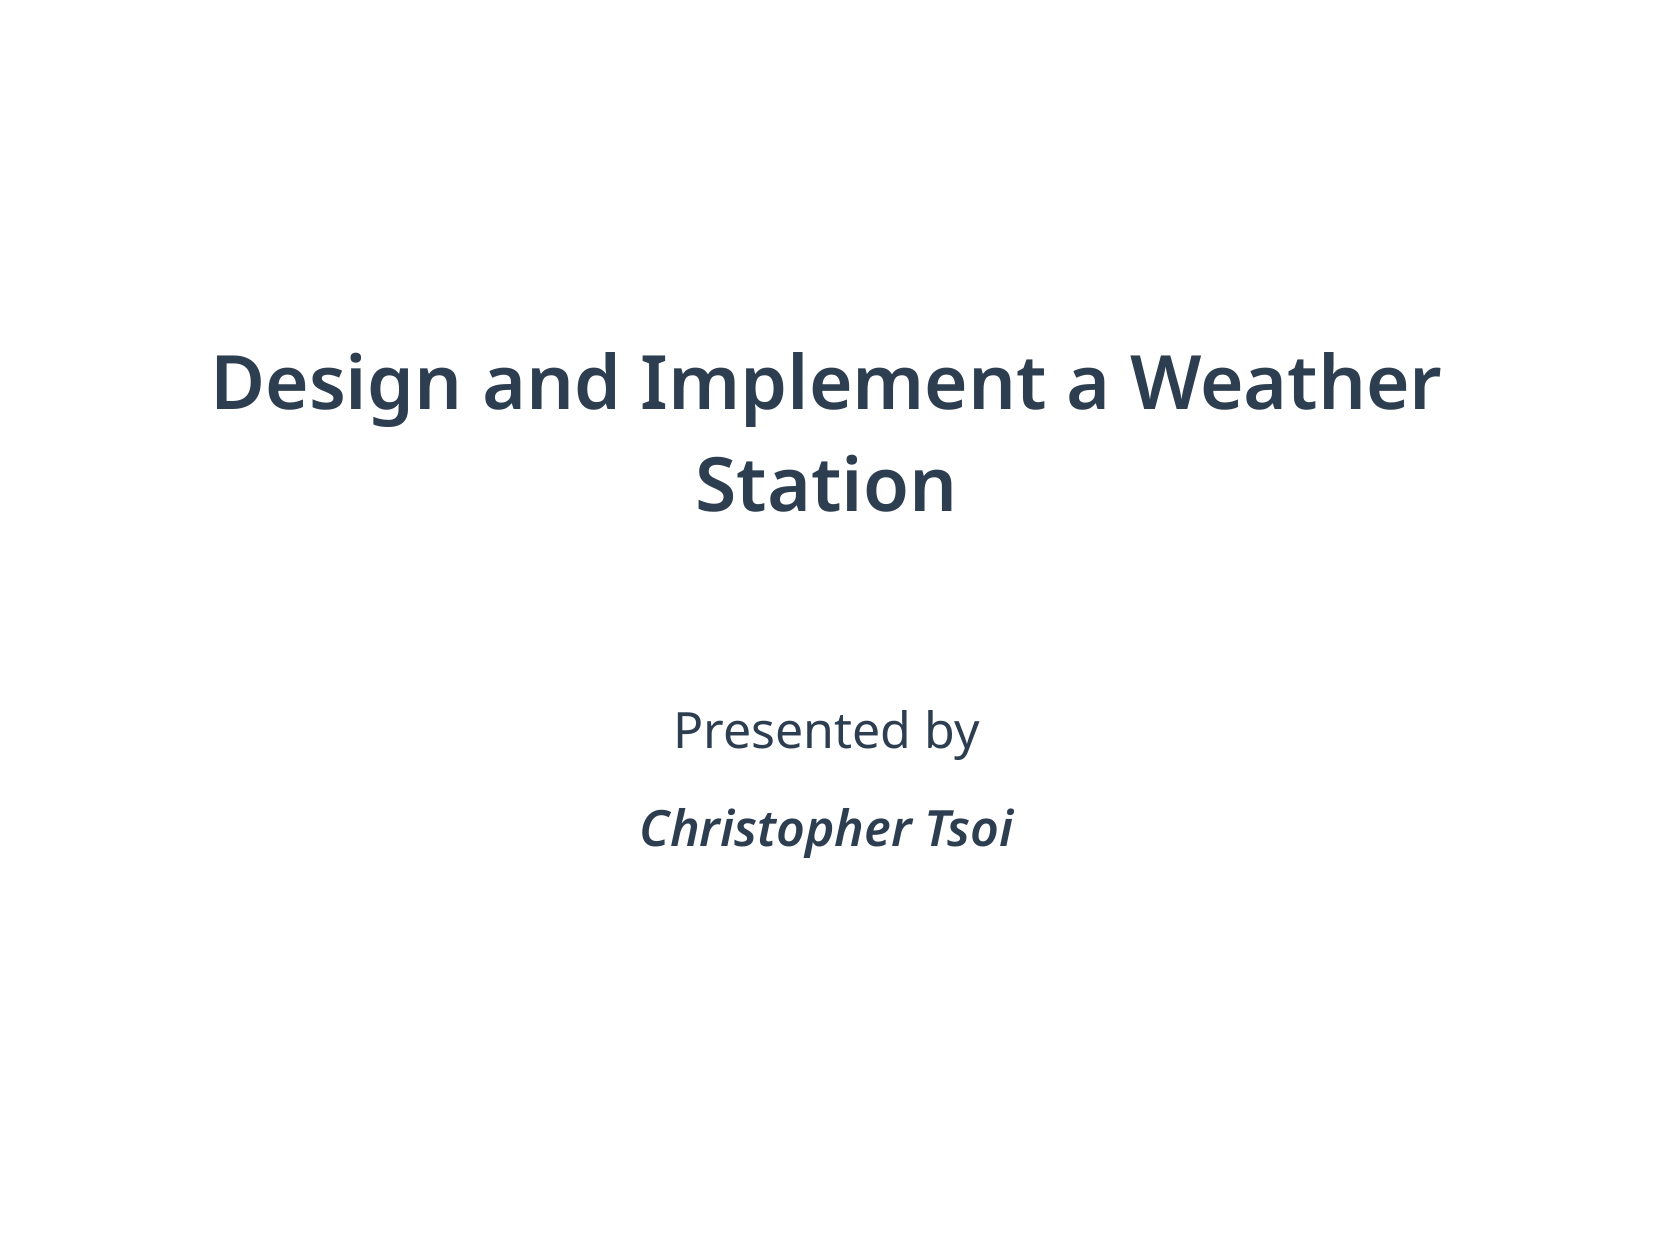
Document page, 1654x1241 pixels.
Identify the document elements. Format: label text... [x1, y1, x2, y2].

subtitle Design and Implement a Weather Station Presented by Christopher Tsoi [82, 49, 1571, 1010]
